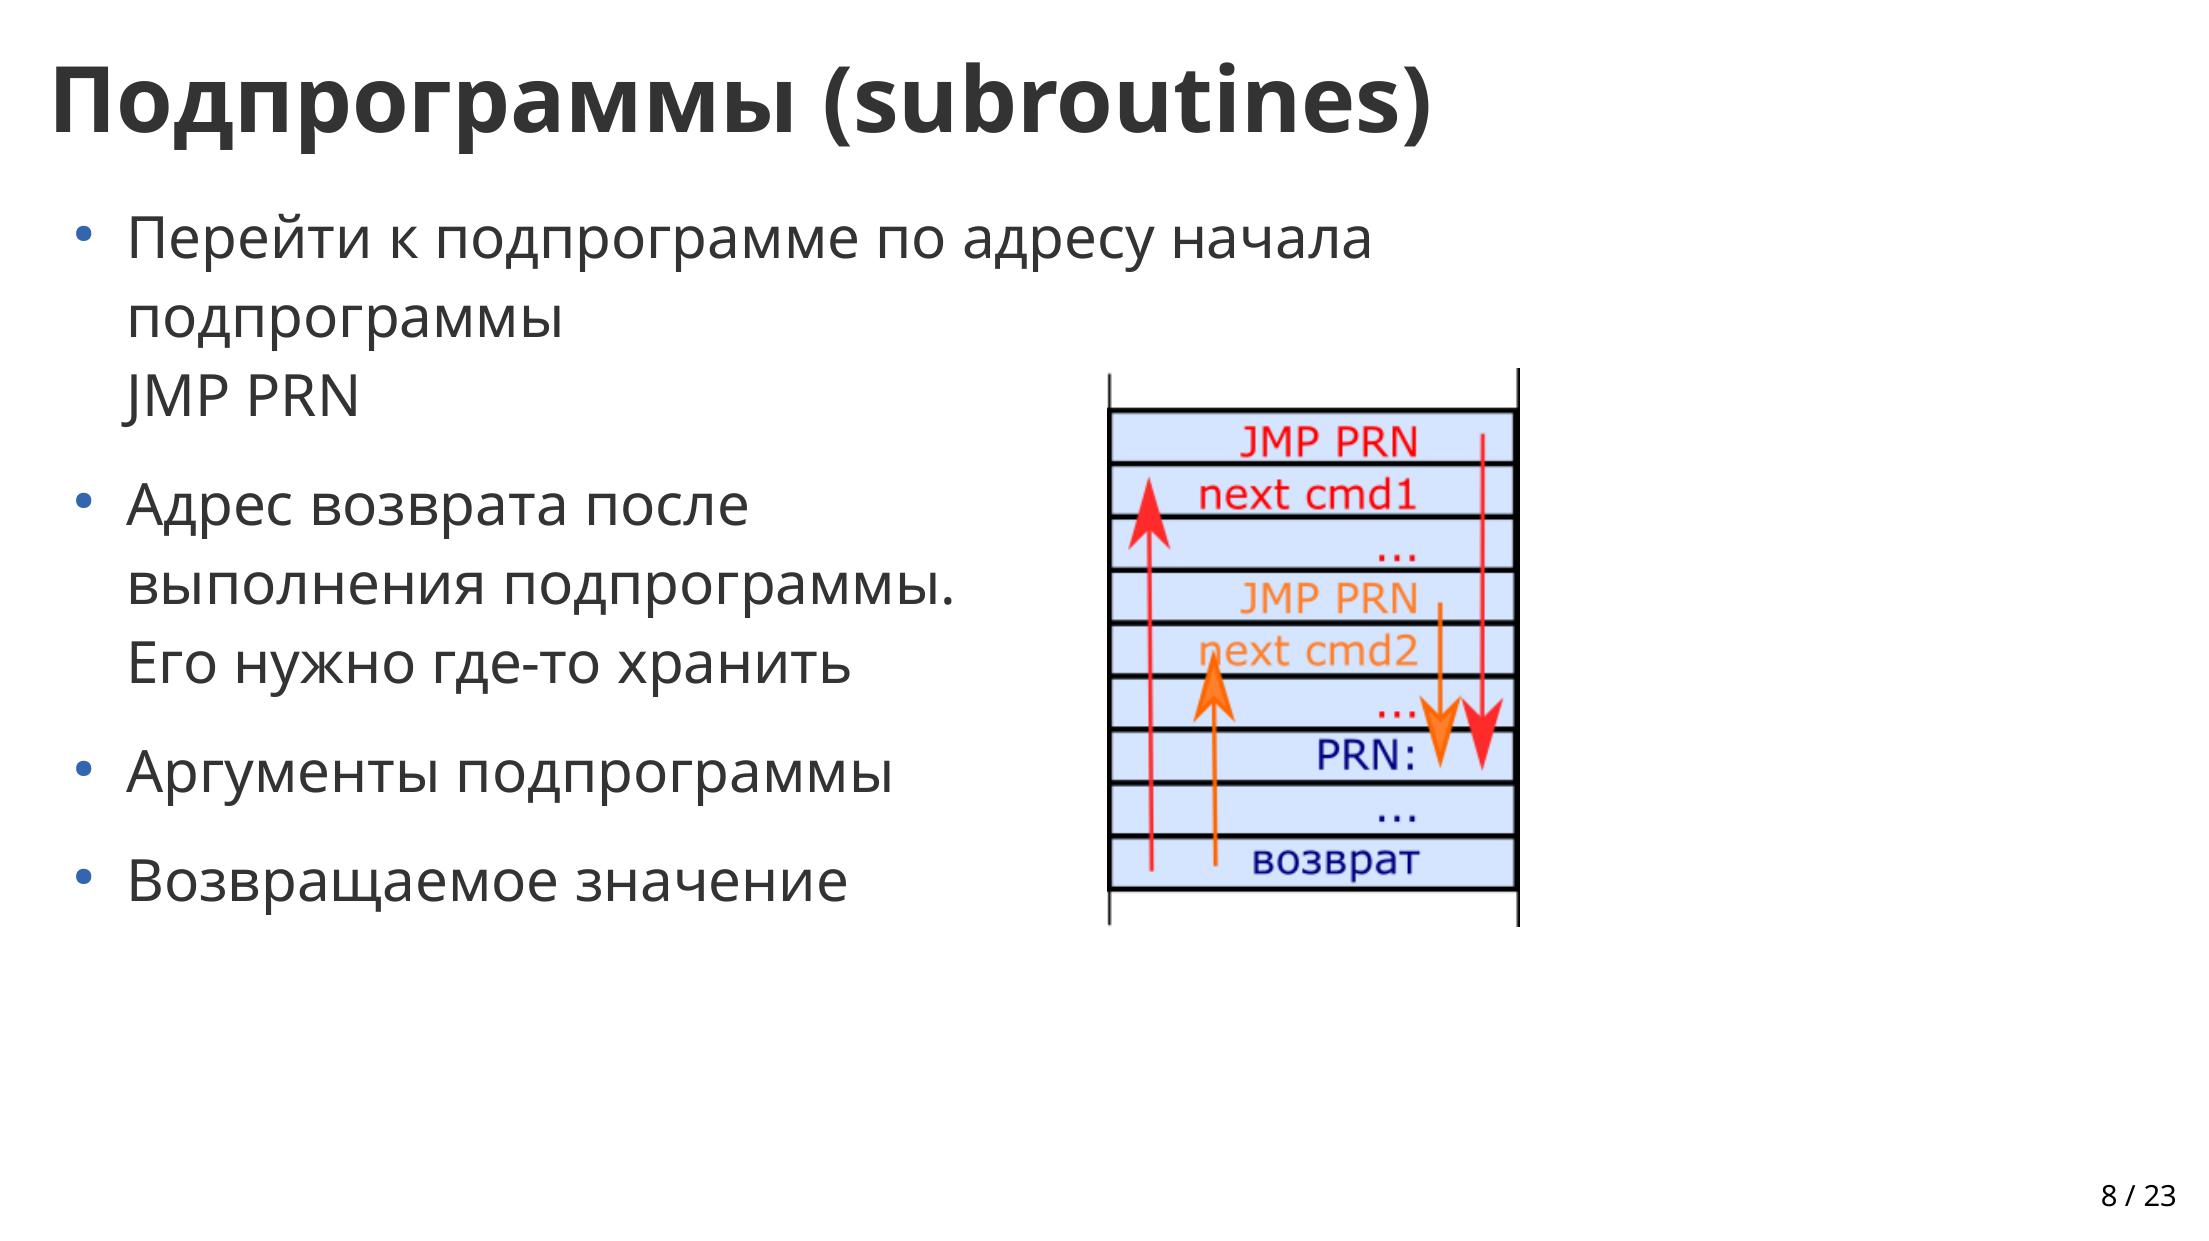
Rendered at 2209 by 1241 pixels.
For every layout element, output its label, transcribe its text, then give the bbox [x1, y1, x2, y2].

list Перейти к подпрограмме по адресу начала подпрограммы JMP PRN Адрес возврата после выполнения подпрограммы. Его нужно где-то хранить Аргументы подпрограммы Возвращаемое значение [55, 195, 1690, 1177]
picture [1107, 368, 1520, 927]
title Подпрограммы (subroutines) [48, 34, 2174, 160]
